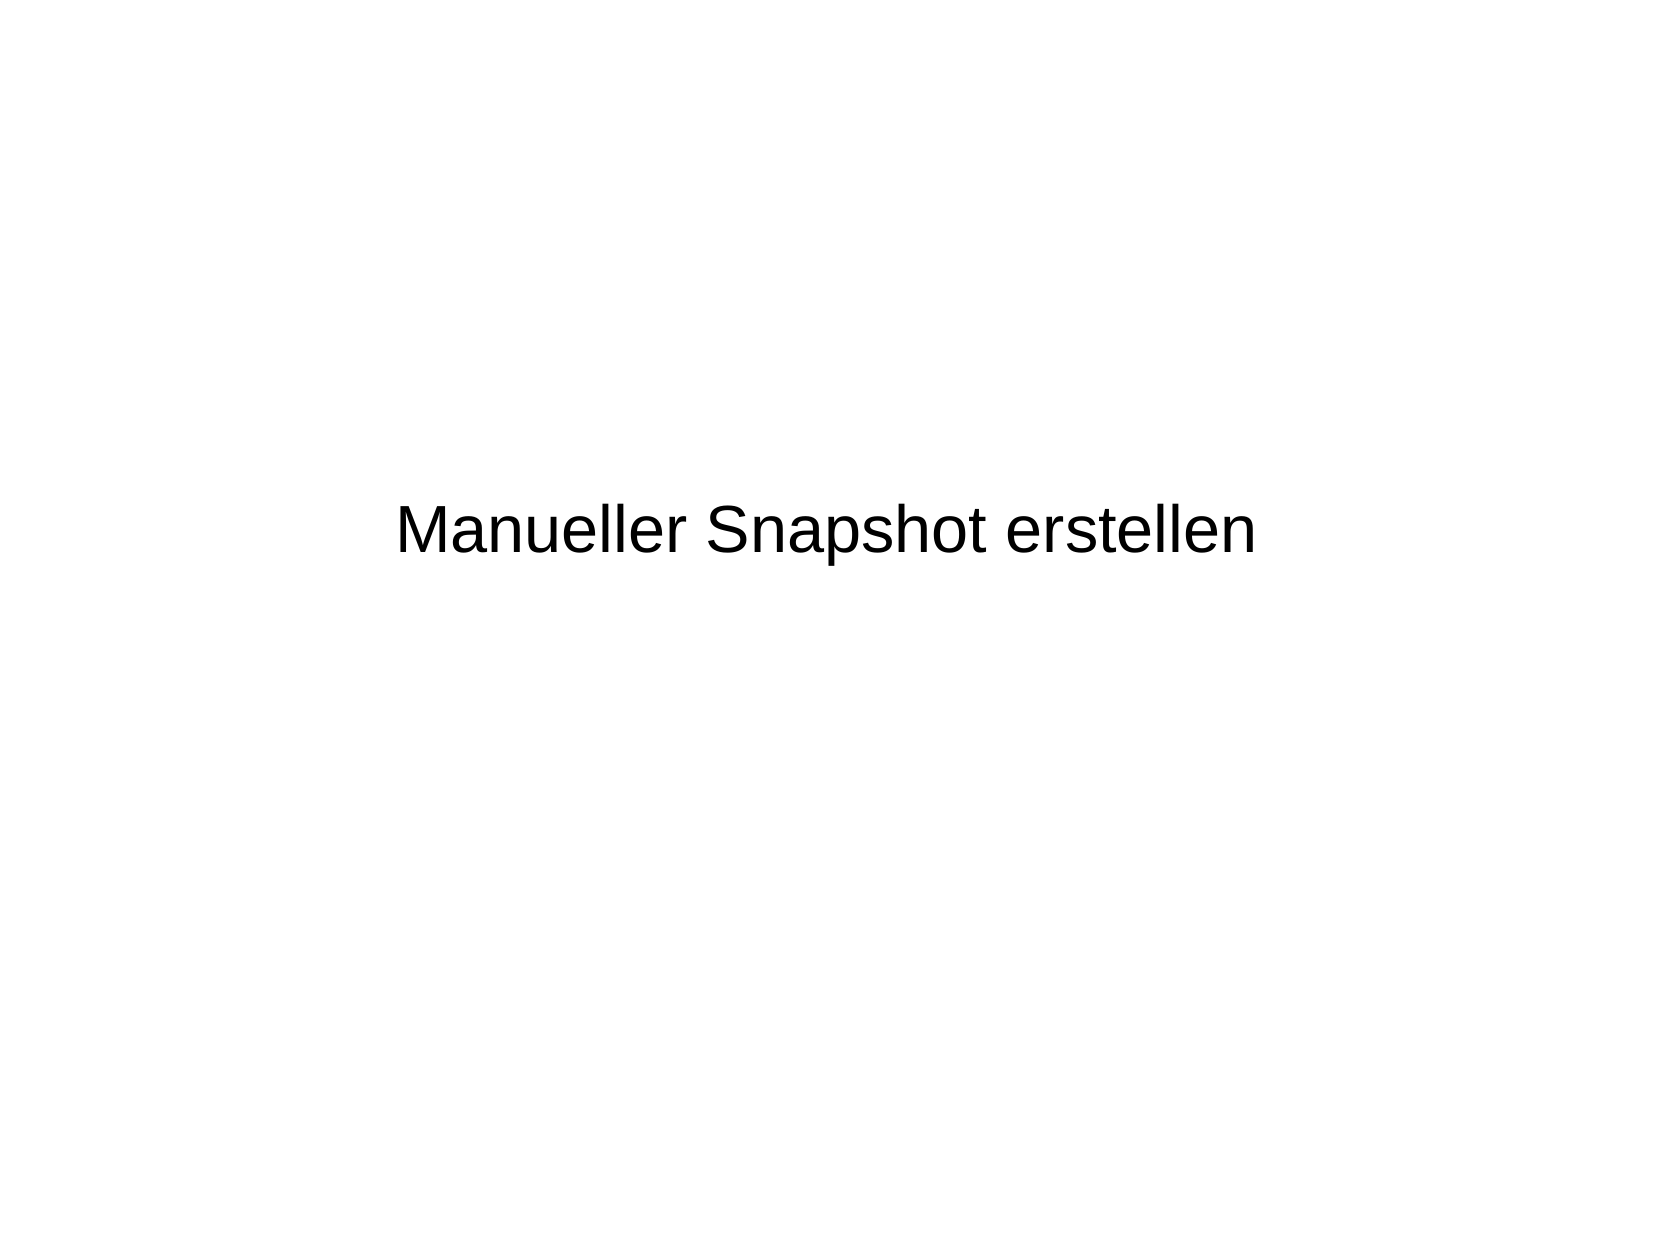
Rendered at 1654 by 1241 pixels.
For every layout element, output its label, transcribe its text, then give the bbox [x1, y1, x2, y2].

subtitle Manueller Snapshot erstellen [82, 49, 1571, 1010]
